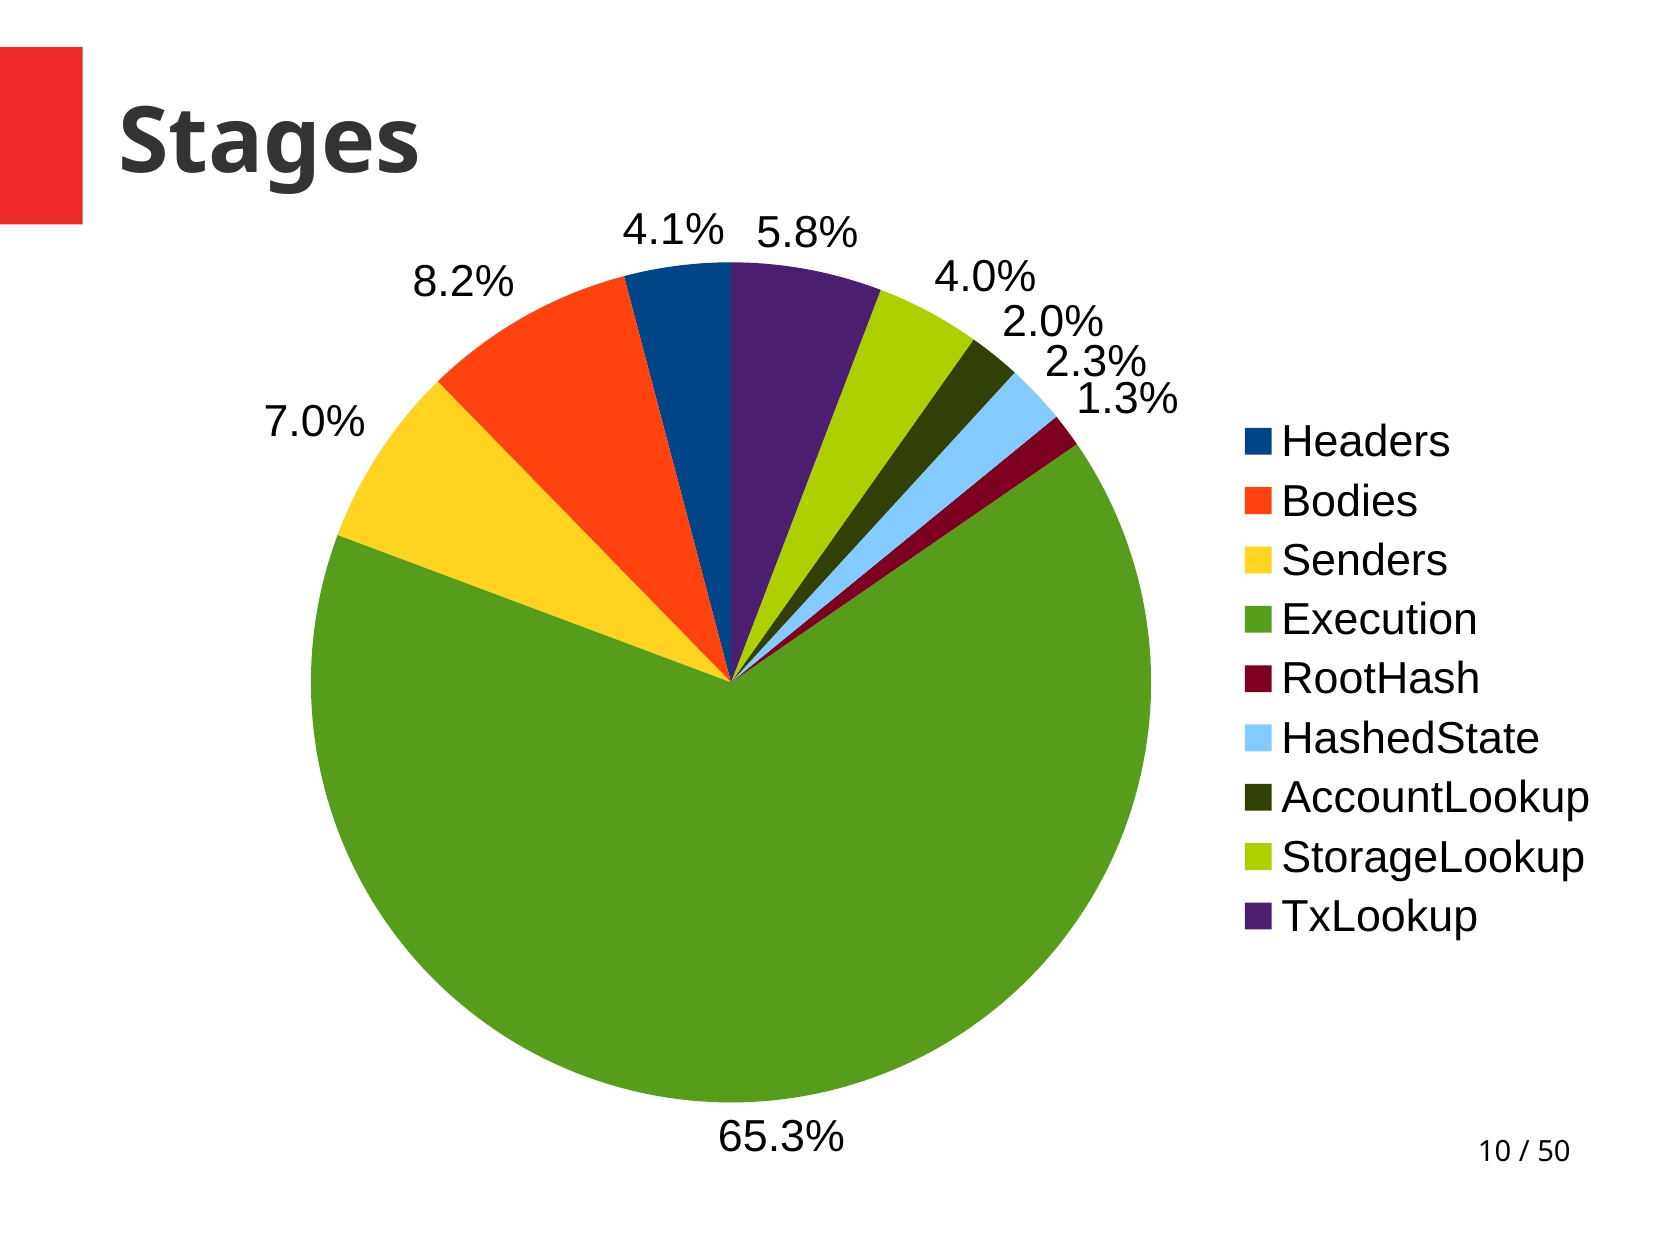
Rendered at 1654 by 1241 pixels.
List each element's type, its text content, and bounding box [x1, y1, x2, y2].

title Stages [118, 33, 1571, 134]
picture [30, 134, 1636, 1224]
